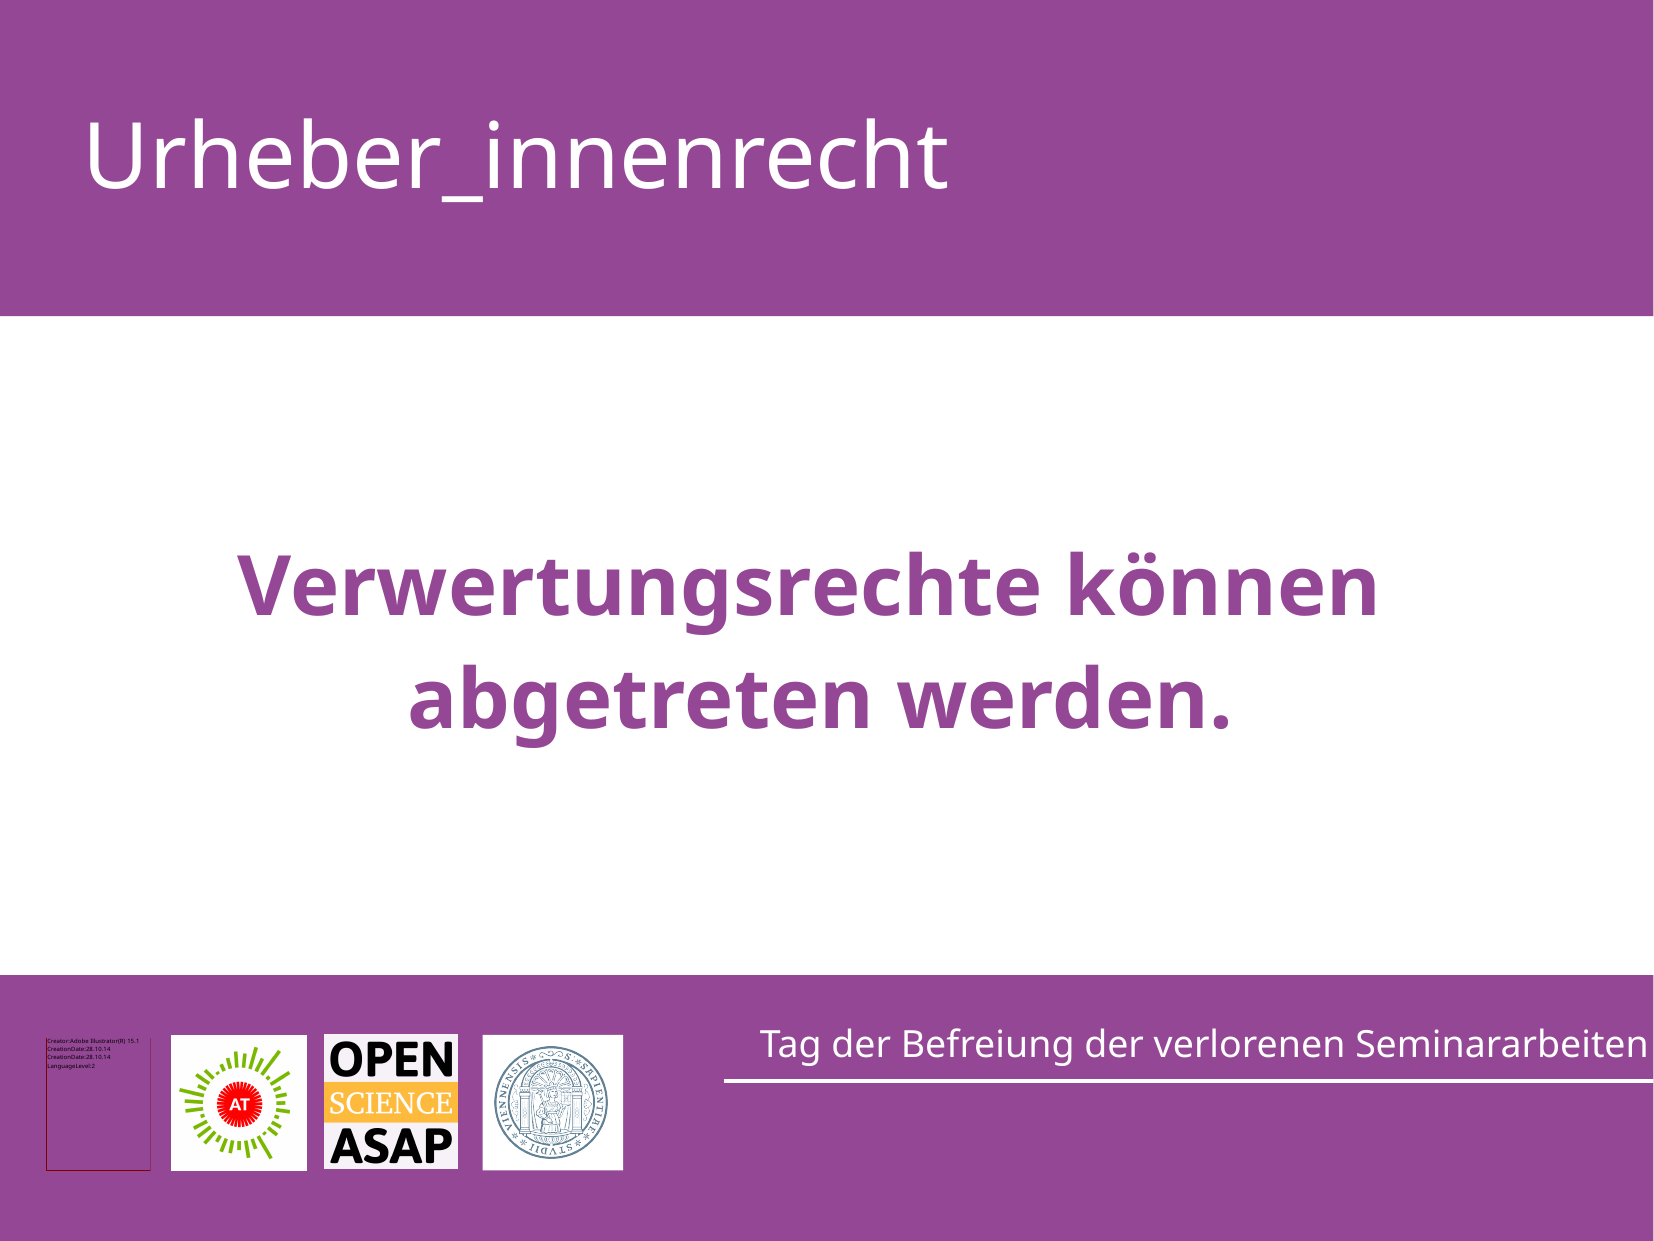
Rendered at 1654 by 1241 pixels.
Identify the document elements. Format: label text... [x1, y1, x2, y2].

picture [494, 1046, 608, 1159]
title Urheber_innenrecht [82, 49, 1571, 257]
picture [324, 1034, 458, 1169]
text_box [0, 0, 1654, 1241]
text_box Verwertungsrechte können abgetreten werden. [48, 518, 1594, 721]
picture [171, 1035, 307, 1171]
picture [45, 1039, 151, 1171]
text_box Tag der Befreiung der verlorenen Seminararbeiten [745, 1010, 1631, 1068]
